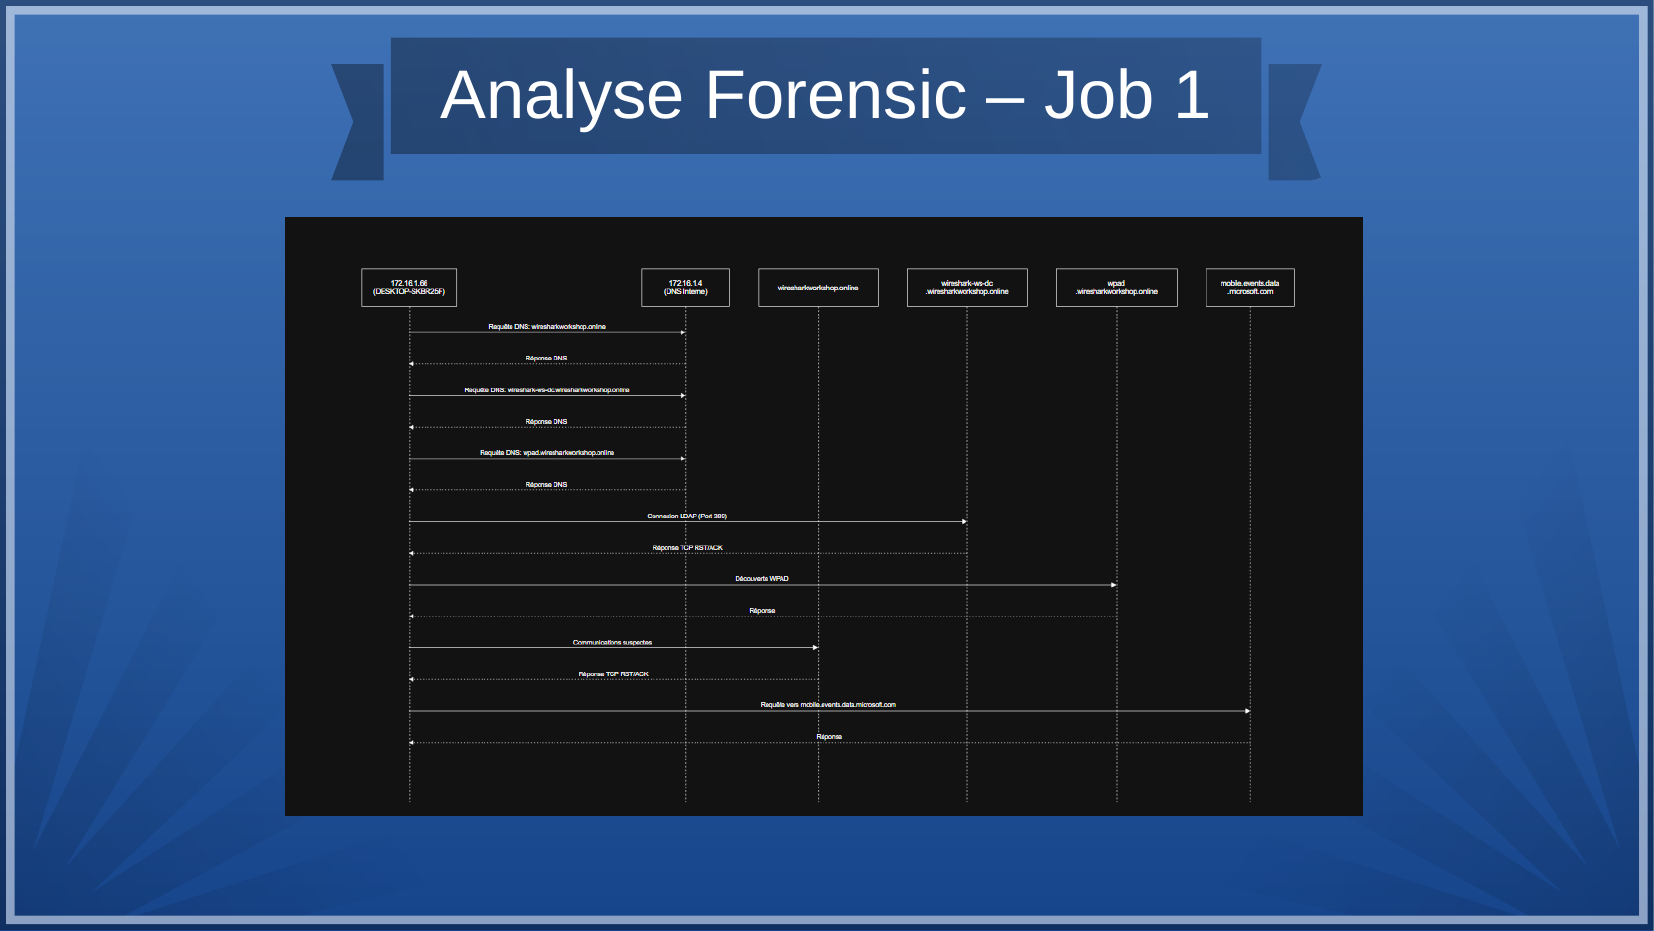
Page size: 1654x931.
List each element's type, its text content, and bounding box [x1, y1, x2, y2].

title Analyse Forensic – Job 1 [389, 35, 1264, 154]
picture [285, 217, 1363, 816]
